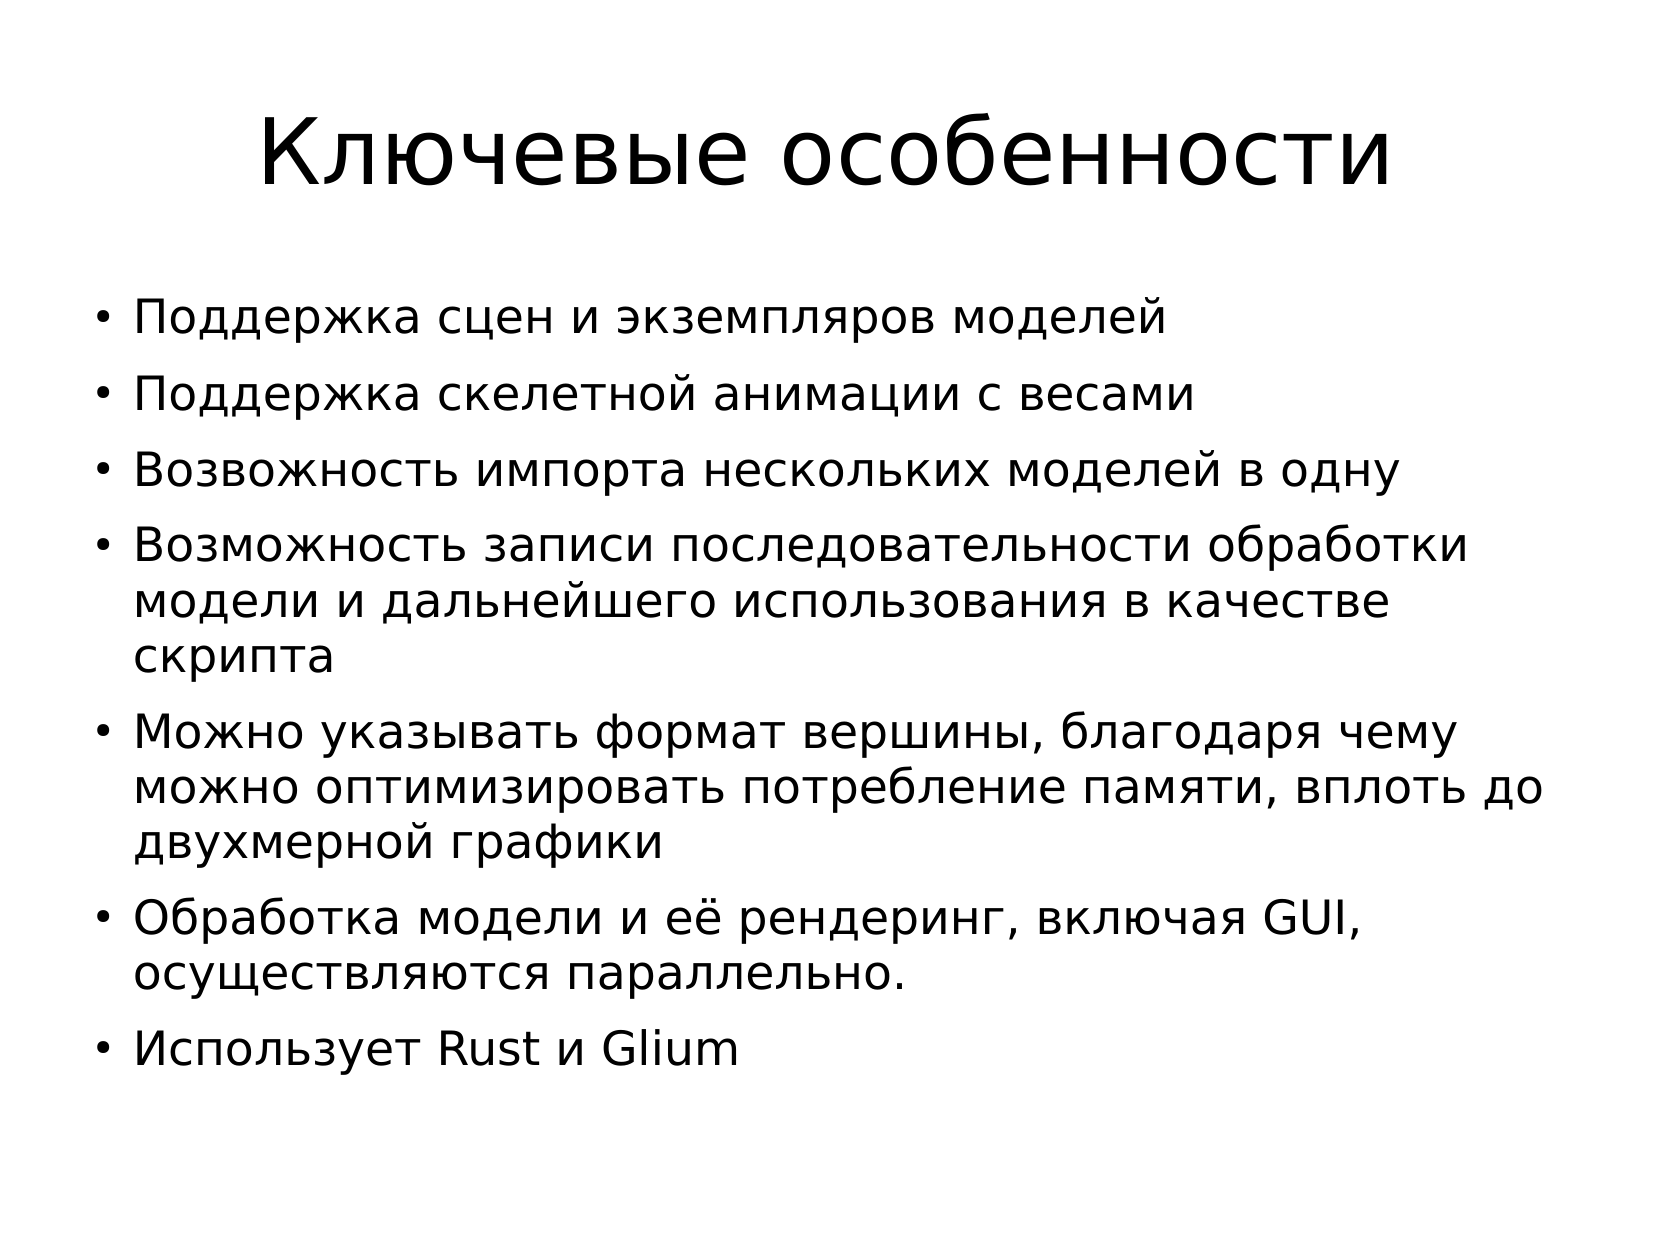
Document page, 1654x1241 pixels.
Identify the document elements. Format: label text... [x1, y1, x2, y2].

title Ключевые особенности [82, 49, 1571, 257]
list Поддержка сцен и экземпляров моделей Поддержка скелетной анимации с весами Возвожность импорта нескольких моделей в одну Возможность записи последовательности обработки модели и дальнейшего использования в качестве скрипта Можно указывать формат вершины, благодаря чему можно оптимизировать потребление памяти, вплоть до двухмерной графики Обработка модели и её рендеринг, включая GUI, осуществляются параллельно. Использует Rust и Glium [82, 290, 1571, 1087]
